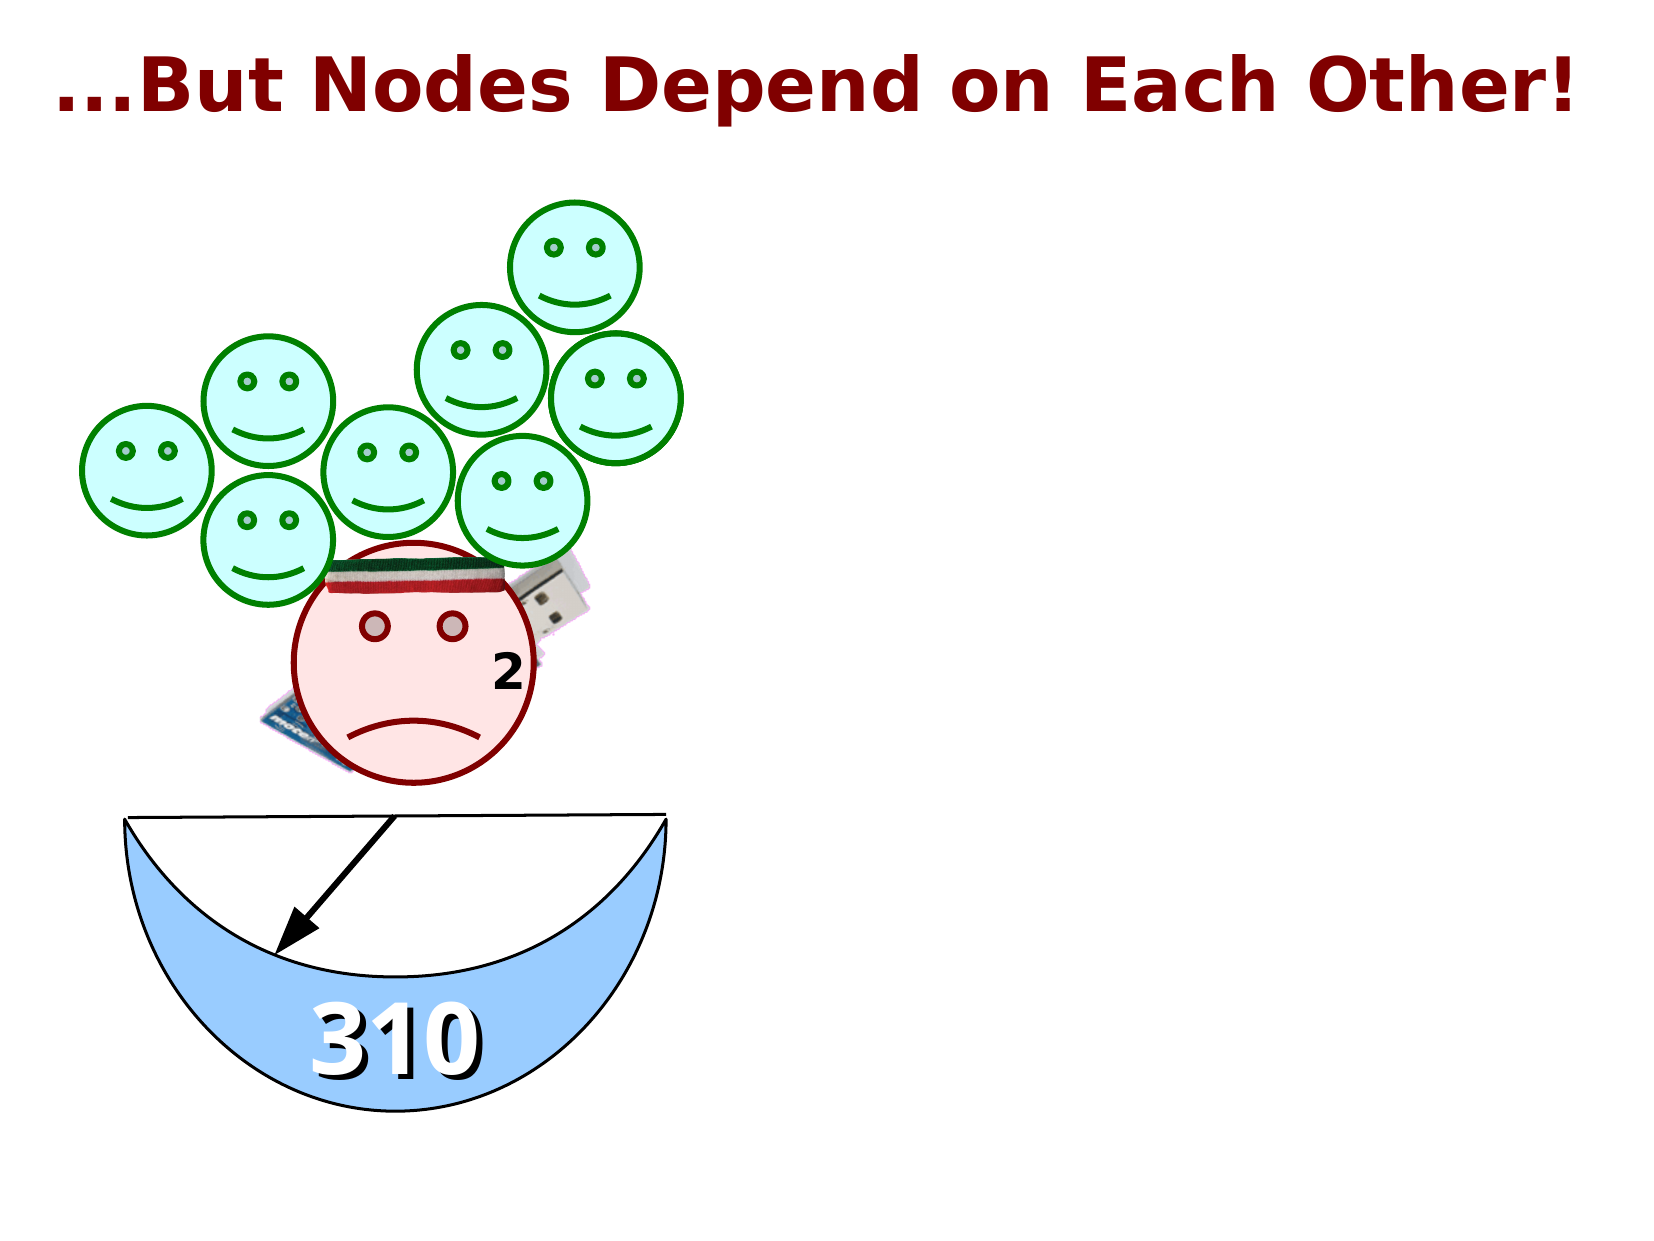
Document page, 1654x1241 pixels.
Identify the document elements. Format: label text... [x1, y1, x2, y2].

text_box [416, 304, 547, 435]
text_box [505, 819, 667, 1053]
text_box [292, 1089, 499, 1112]
text_box [124, 819, 286, 1053]
picture [259, 544, 591, 774]
text_box [457, 435, 588, 566]
text_box [358, 542, 469, 556]
text_box 2 [476, 635, 534, 713]
text_box [203, 475, 334, 605]
text_box 310 [233, 959, 558, 1089]
text_box [323, 407, 454, 537]
text_box [293, 583, 531, 783]
title ...But Nodes Depend on Each Other! [52, 0, 1654, 173]
text_box [203, 336, 334, 467]
text_box [550, 333, 681, 464]
text_box [510, 202, 640, 333]
text_box [82, 405, 212, 536]
